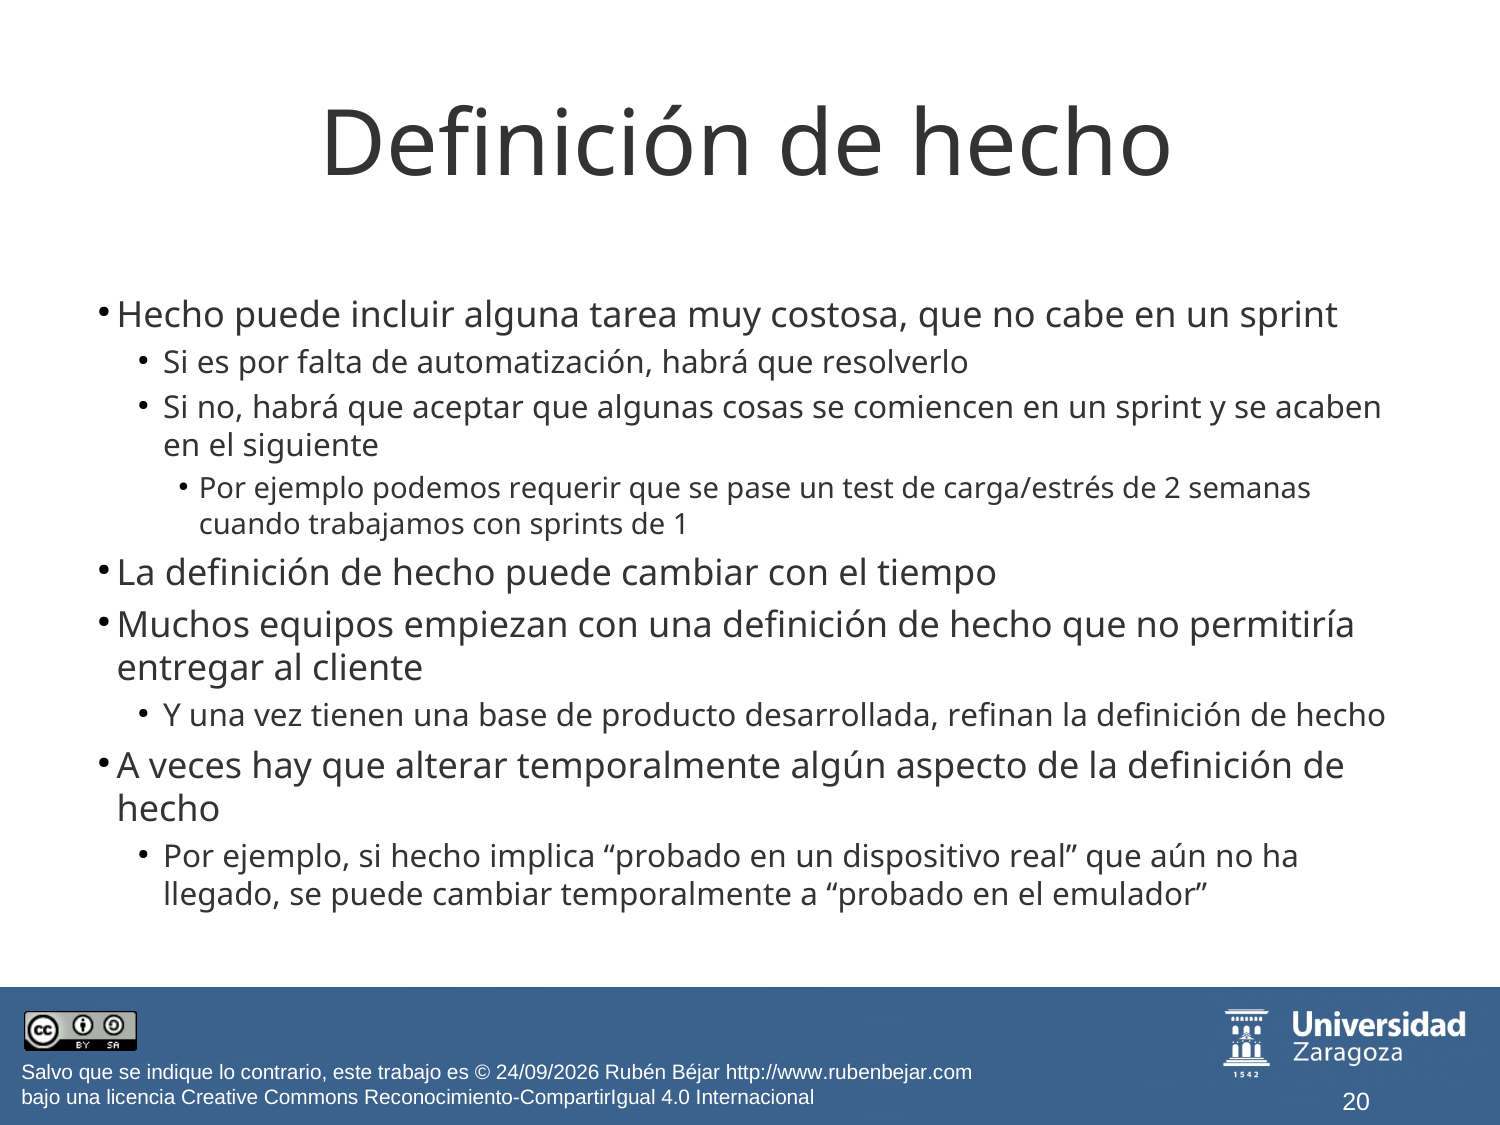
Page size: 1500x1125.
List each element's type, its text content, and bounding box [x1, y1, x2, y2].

picture [0, 987, 1500, 1125]
title Definición de hecho [74, 21, 1420, 257]
list Hecho puede incluir alguna tarea muy costosa, que no cabe en un sprint Si es por falta de automatización, habrá que resolverlo Si no, habrá que aceptar que algunas cosas se comiencen en un sprint y se acaben en el siguiente Por ejemplo podemos requerir que se pase un test de carga/estrés de 2 semanas cuando trabajamos con sprints de 1 La definición de hecho puede cambiar con el tiempo Muchos equipos empiezan con una definición de hecho que no permitiría entregar al cliente Y una vez tienen una base de producto desarrollada, refinan la definición de hecho A veces hay que alterar temporalmente algún aspecto de la definición de hecho Por ejemplo, si hecho implica “probado en un dispositivo real” que aún no ha llegado, se puede cambiar temporalmente a “probado en el emulador” [82, 283, 1418, 957]
